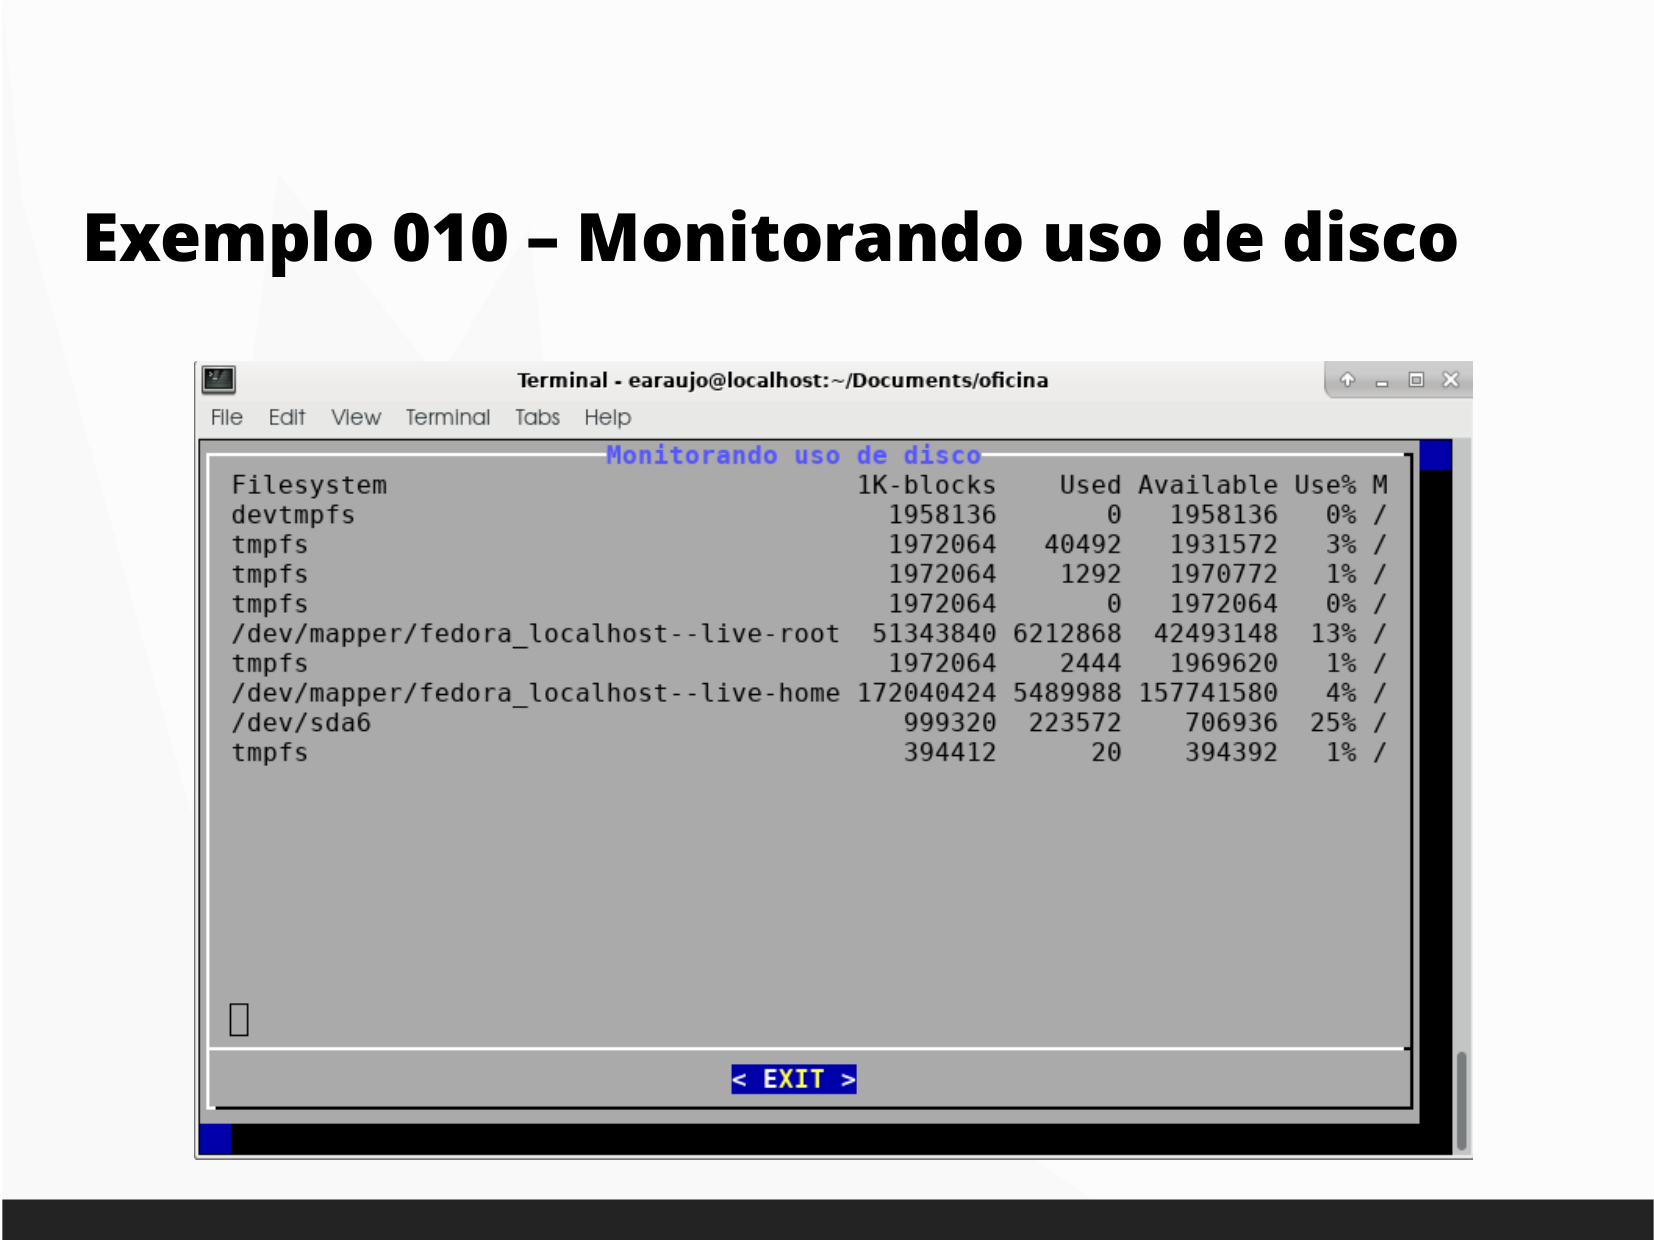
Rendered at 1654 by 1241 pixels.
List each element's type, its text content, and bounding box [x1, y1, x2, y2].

picture [2, 0, 1654, 1241]
title Exemplo 010 – Monitorando uso de disco [82, 132, 1571, 340]
